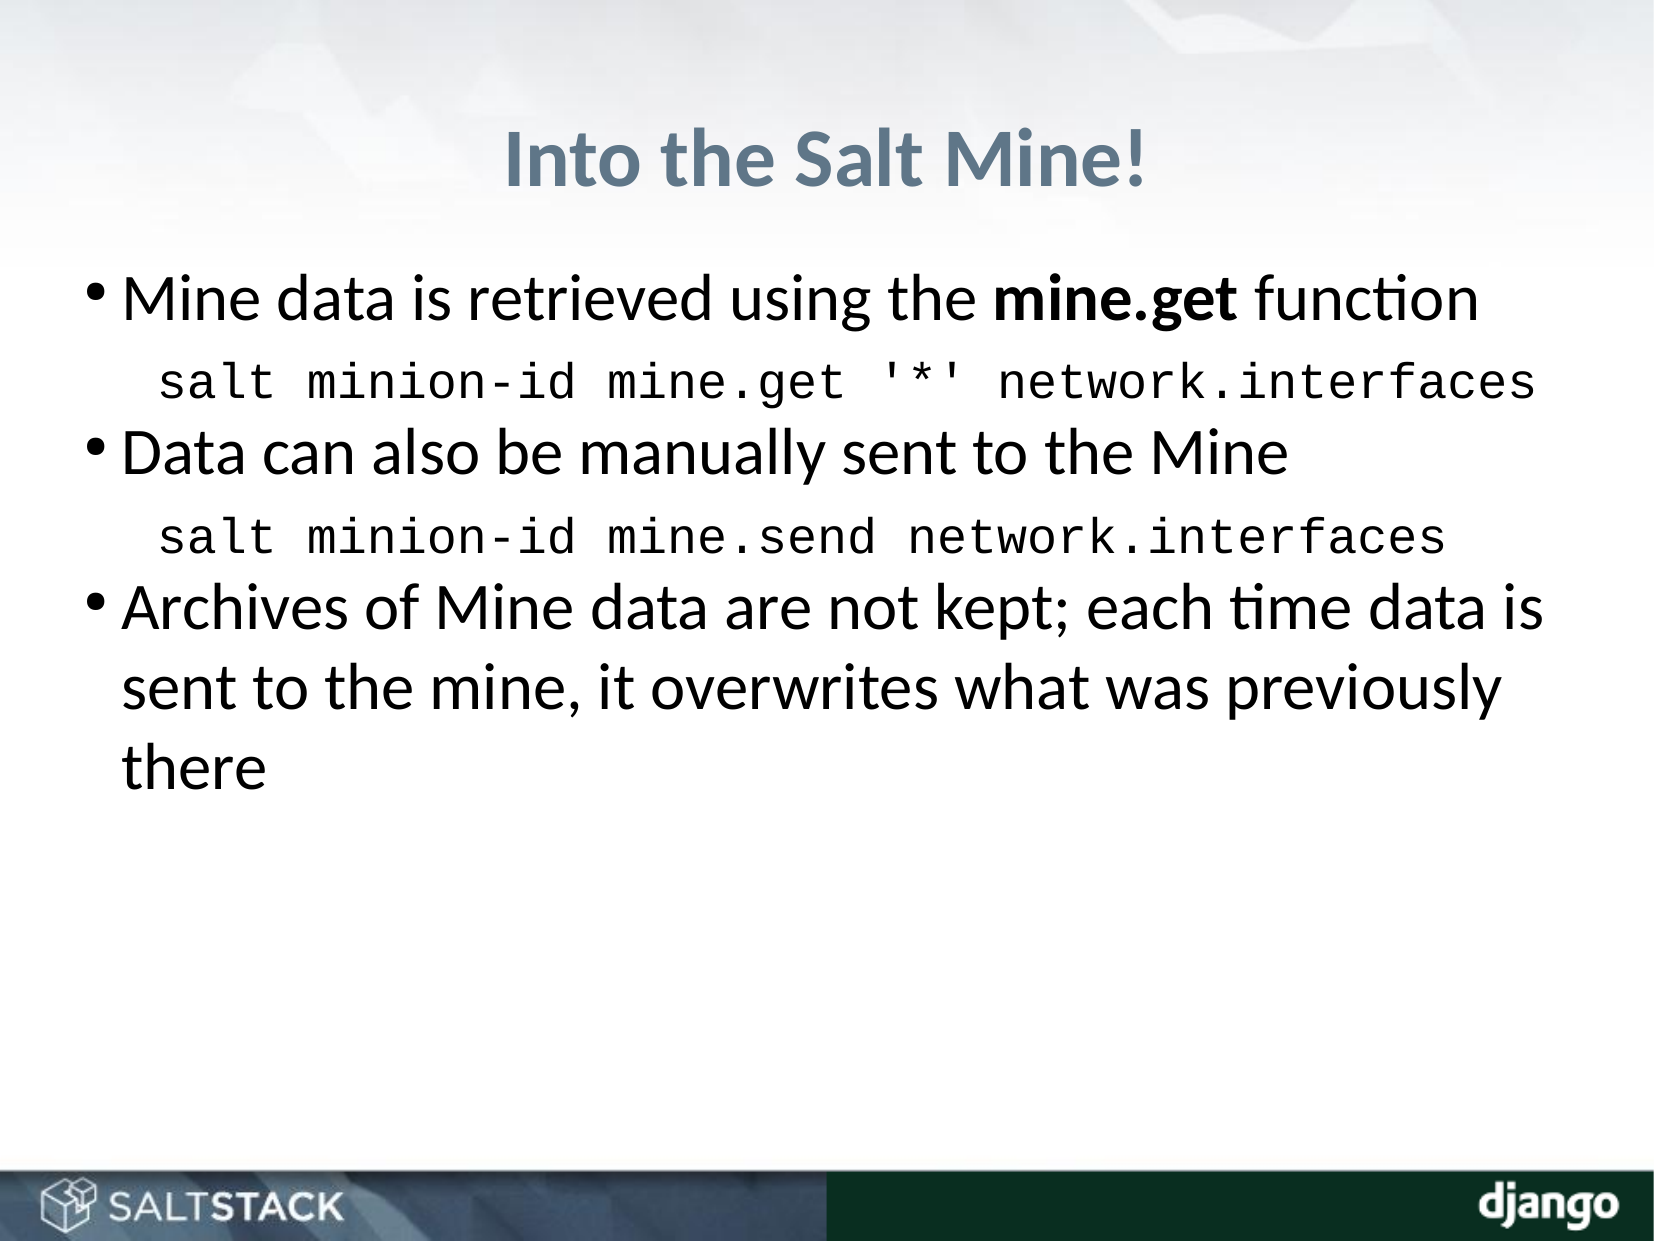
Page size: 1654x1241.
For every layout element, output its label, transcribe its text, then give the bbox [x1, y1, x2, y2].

picture [0, 0, 1654, 1241]
text_box Mine data is retrieved using the mine.get function salt minion-id mine.get '*' network.interfaces Data can also be manually sent to the Mine salt minion-id mine.send network.interfaces Archives of Mine data are not kept; each time data is sent to the mine, it overwrites what was previously there [69, 245, 1585, 1141]
text_box Into the Salt Mine! [82, 49, 1571, 245]
